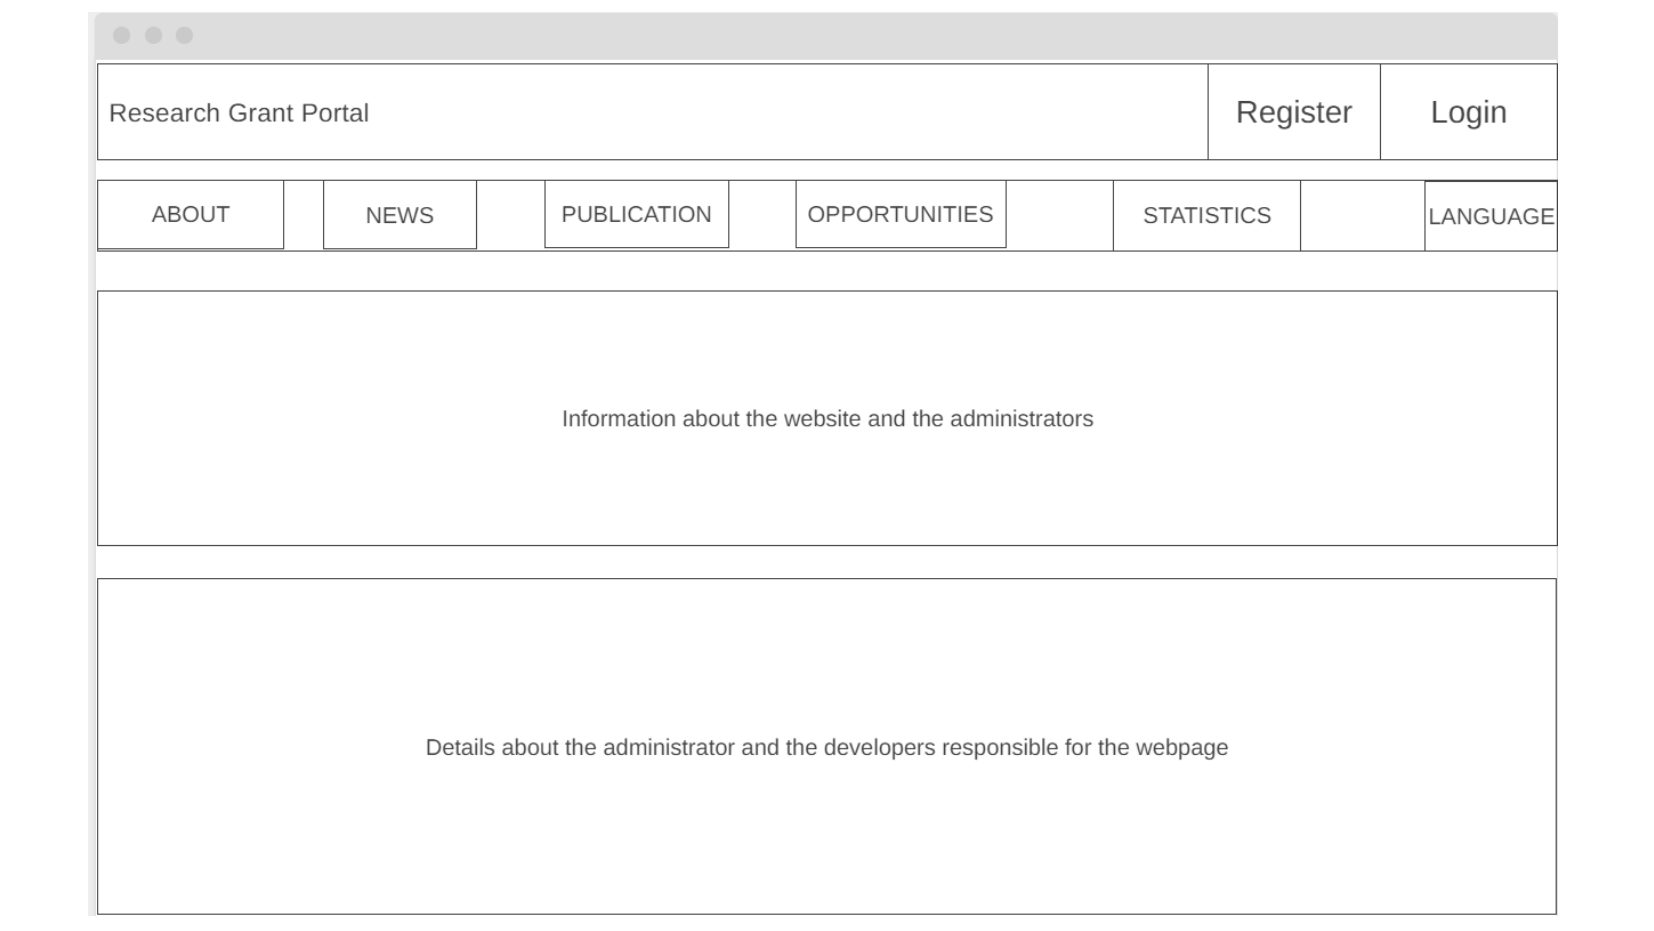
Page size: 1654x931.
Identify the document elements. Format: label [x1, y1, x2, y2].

picture [88, 12, 1558, 916]
